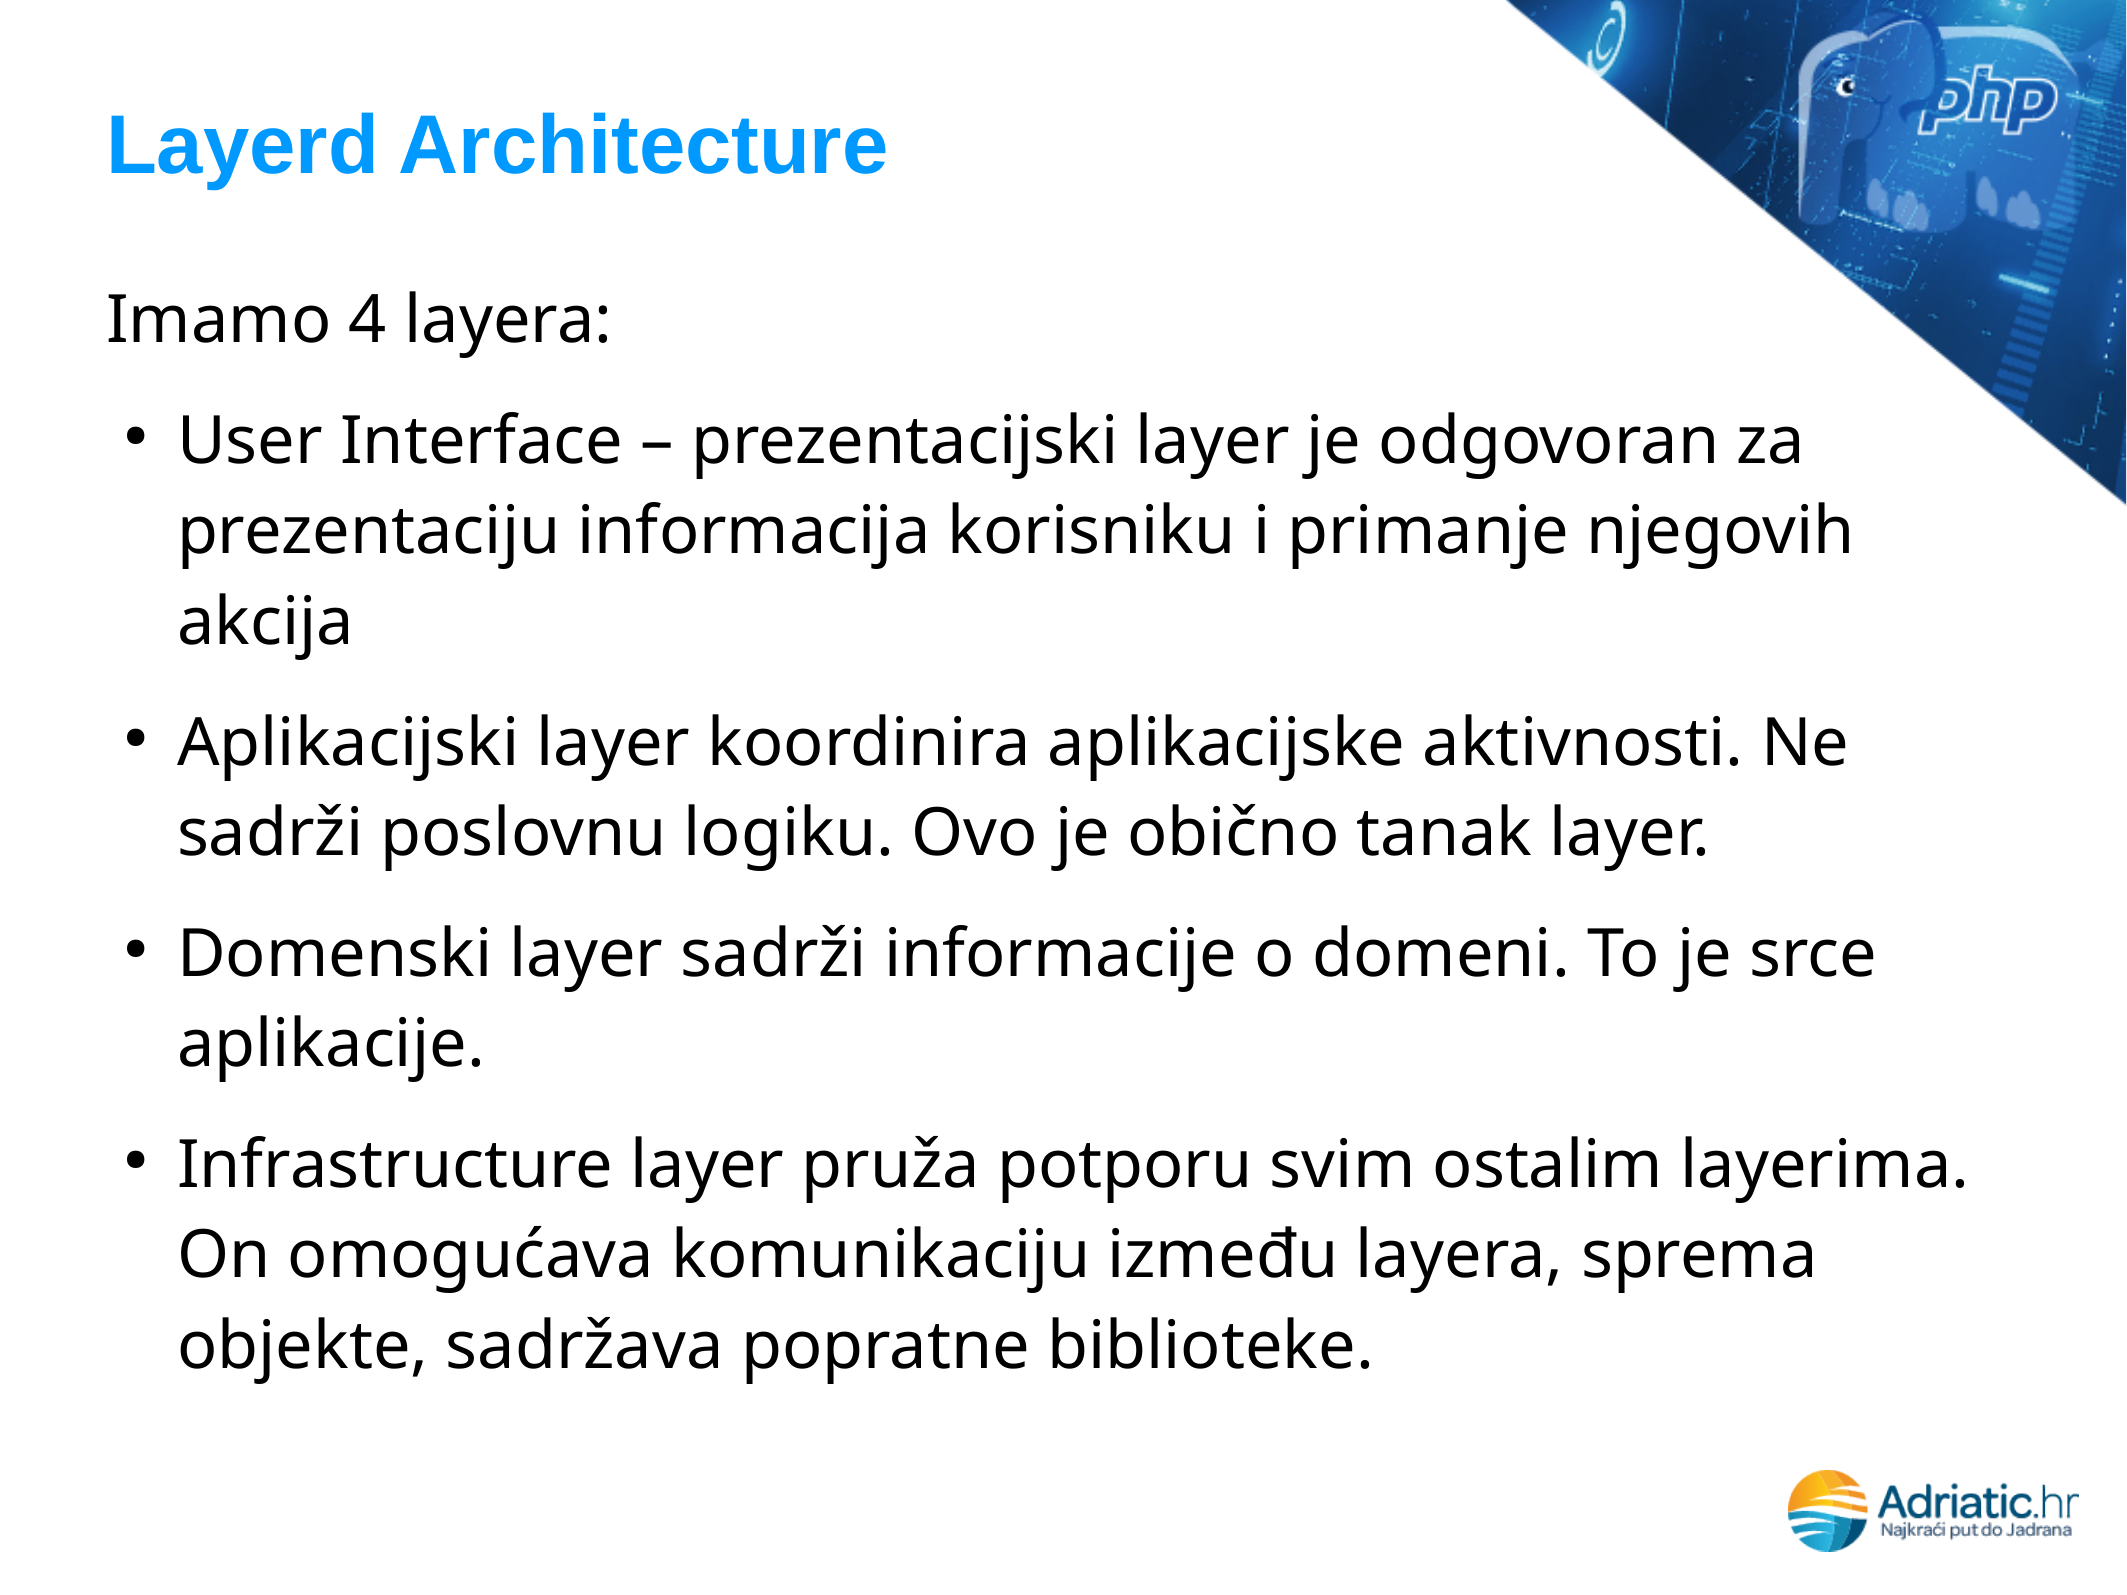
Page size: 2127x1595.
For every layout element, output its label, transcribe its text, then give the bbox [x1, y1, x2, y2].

title Layerd Architecture [106, 70, 1630, 219]
picture [1788, 1470, 2079, 1552]
picture [1505, 0, 2127, 625]
list Imamo 4 layera: User Interface – prezentacijski layer je odgovoran za prezentaciju informacija korisniku i primanje njegovih akcija Aplikacijski layer koordinira aplikacijske aktivnosti. Ne sadrži poslovnu logiku. Ovo je obično tanak layer. Domenski layer sadrži informacije o domeni. To je srce aplikacije. Infrastructure layer pruža potporu svim ostalim layerima. On omogućava komunikaciju između layera, sprema objekte, sadržava popratne biblioteke. [106, 271, 2020, 1453]
